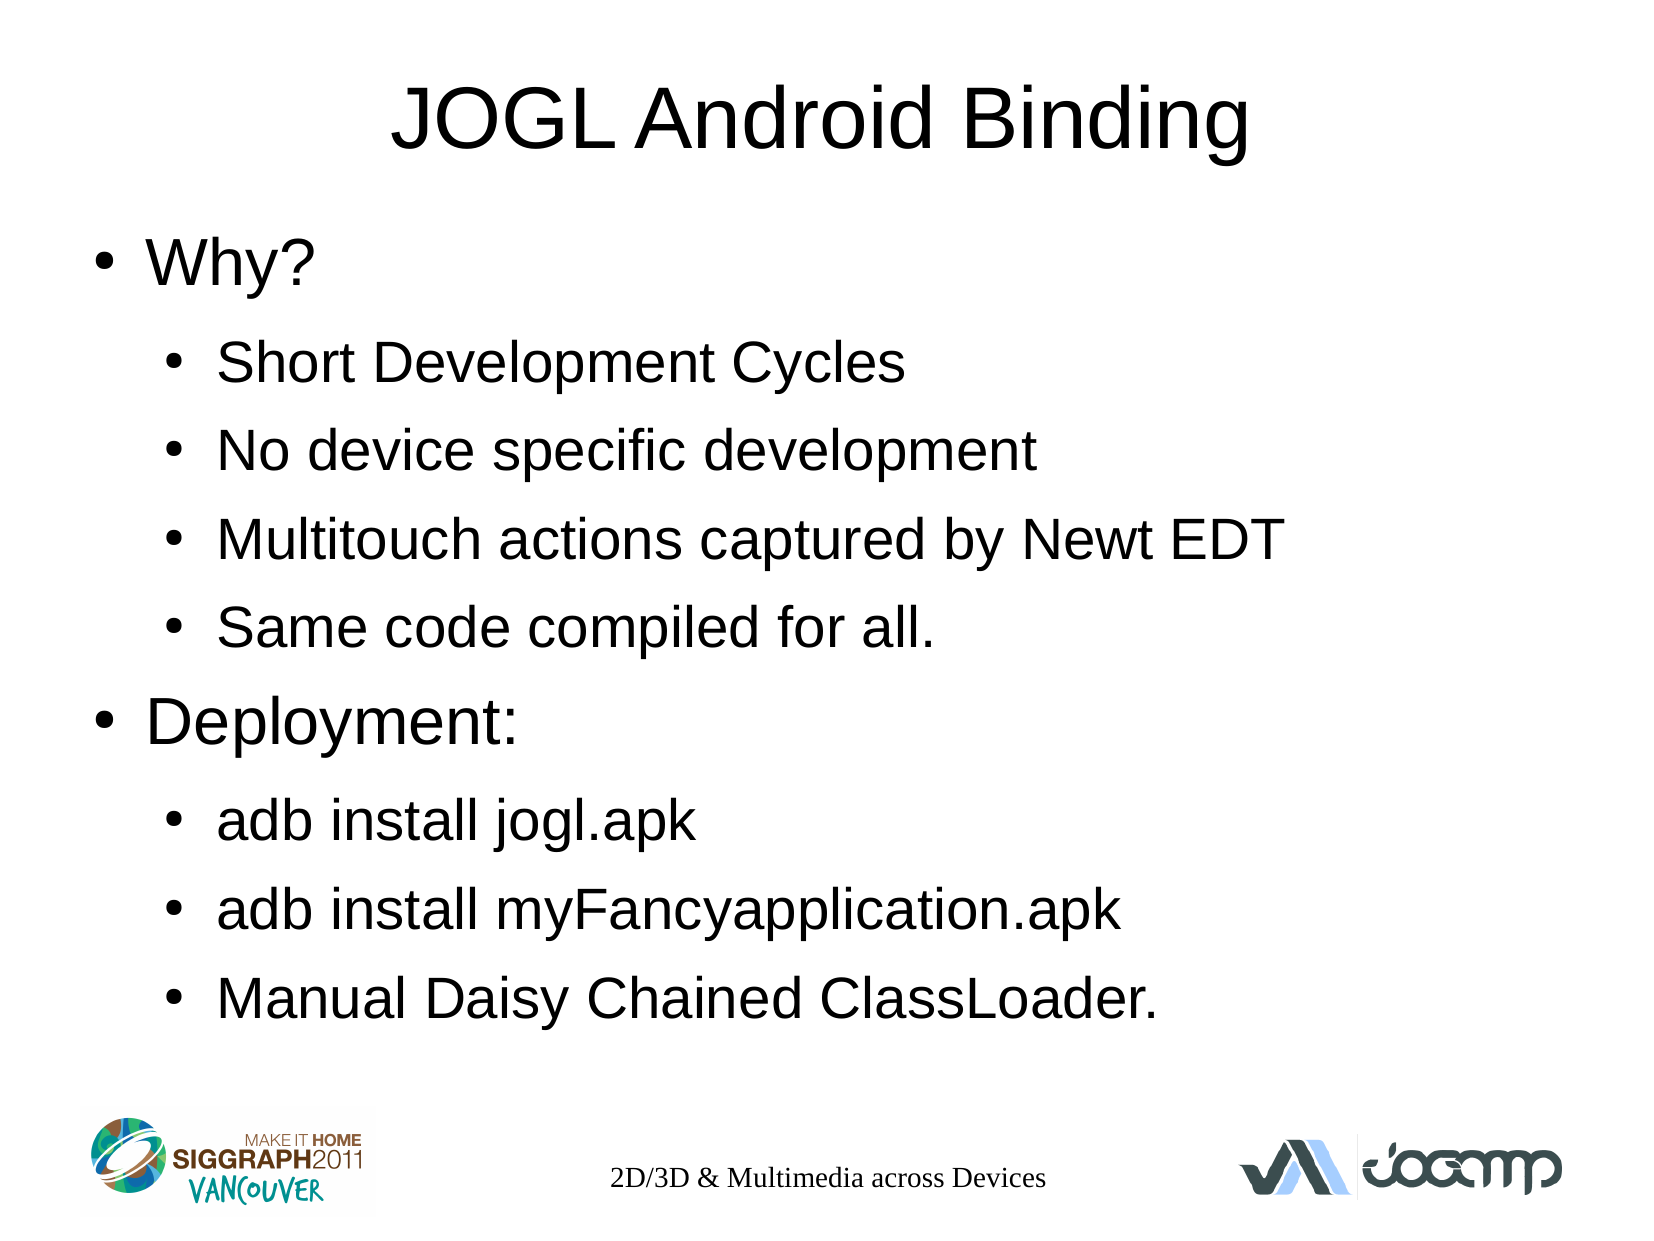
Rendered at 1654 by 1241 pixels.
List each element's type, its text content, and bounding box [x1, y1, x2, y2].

title JOGL Android Binding [68, 56, 1576, 181]
picture [80, 1106, 376, 1217]
list Why? Short Development Cycles No device specific development Multitouch actions captured by Newt EDT Same code compiled for all. Deployment: adb install jogl.apk adb install myFancyapplication.apk Manual Daisy Chained ClassLoader. [75, 225, 1571, 1044]
picture [1237, 1134, 1562, 1200]
